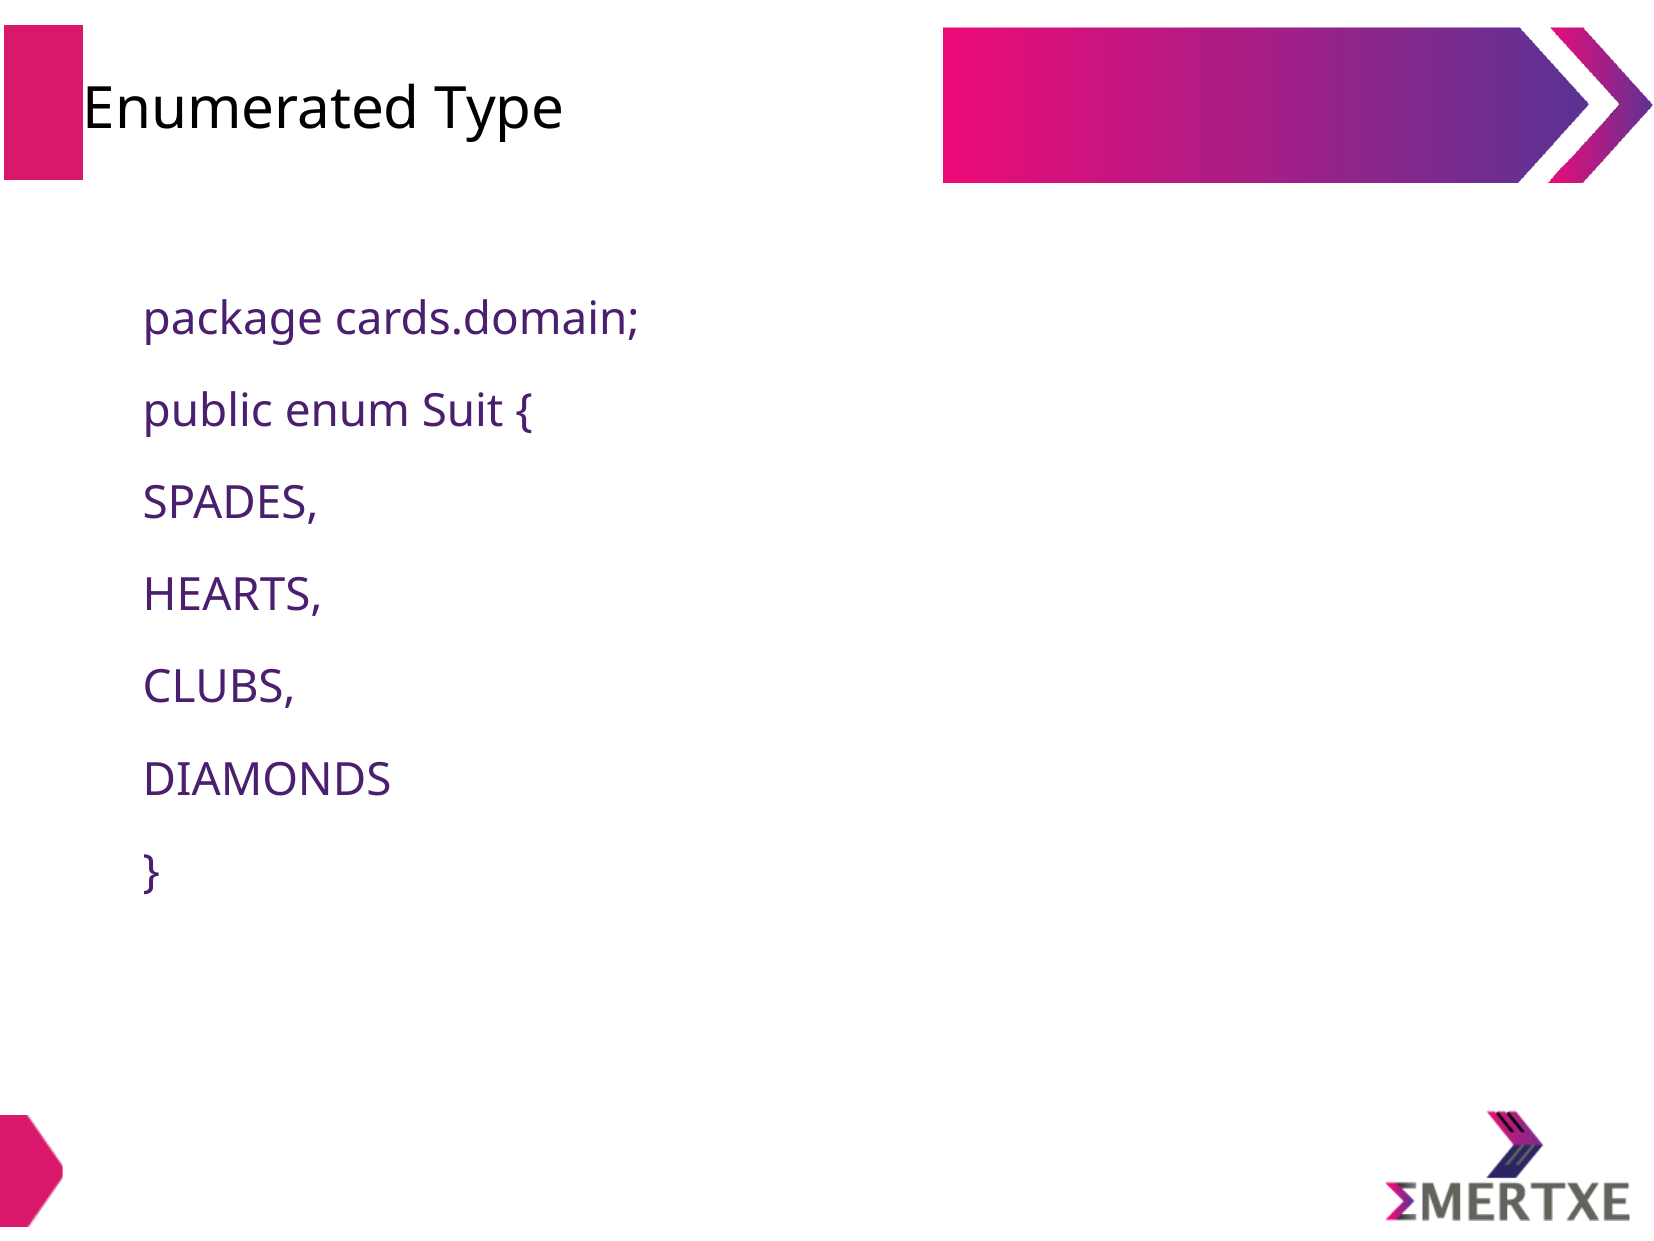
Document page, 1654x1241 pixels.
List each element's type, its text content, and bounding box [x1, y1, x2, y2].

picture [1571, 27, 1653, 183]
title Enumerated Type [82, 2, 1571, 210]
picture [1385, 1107, 1631, 1221]
list package cards.domain; public enum Suit { SPADES, HEARTS, CLUBS, DIAMONDS } [71, 285, 1561, 1006]
